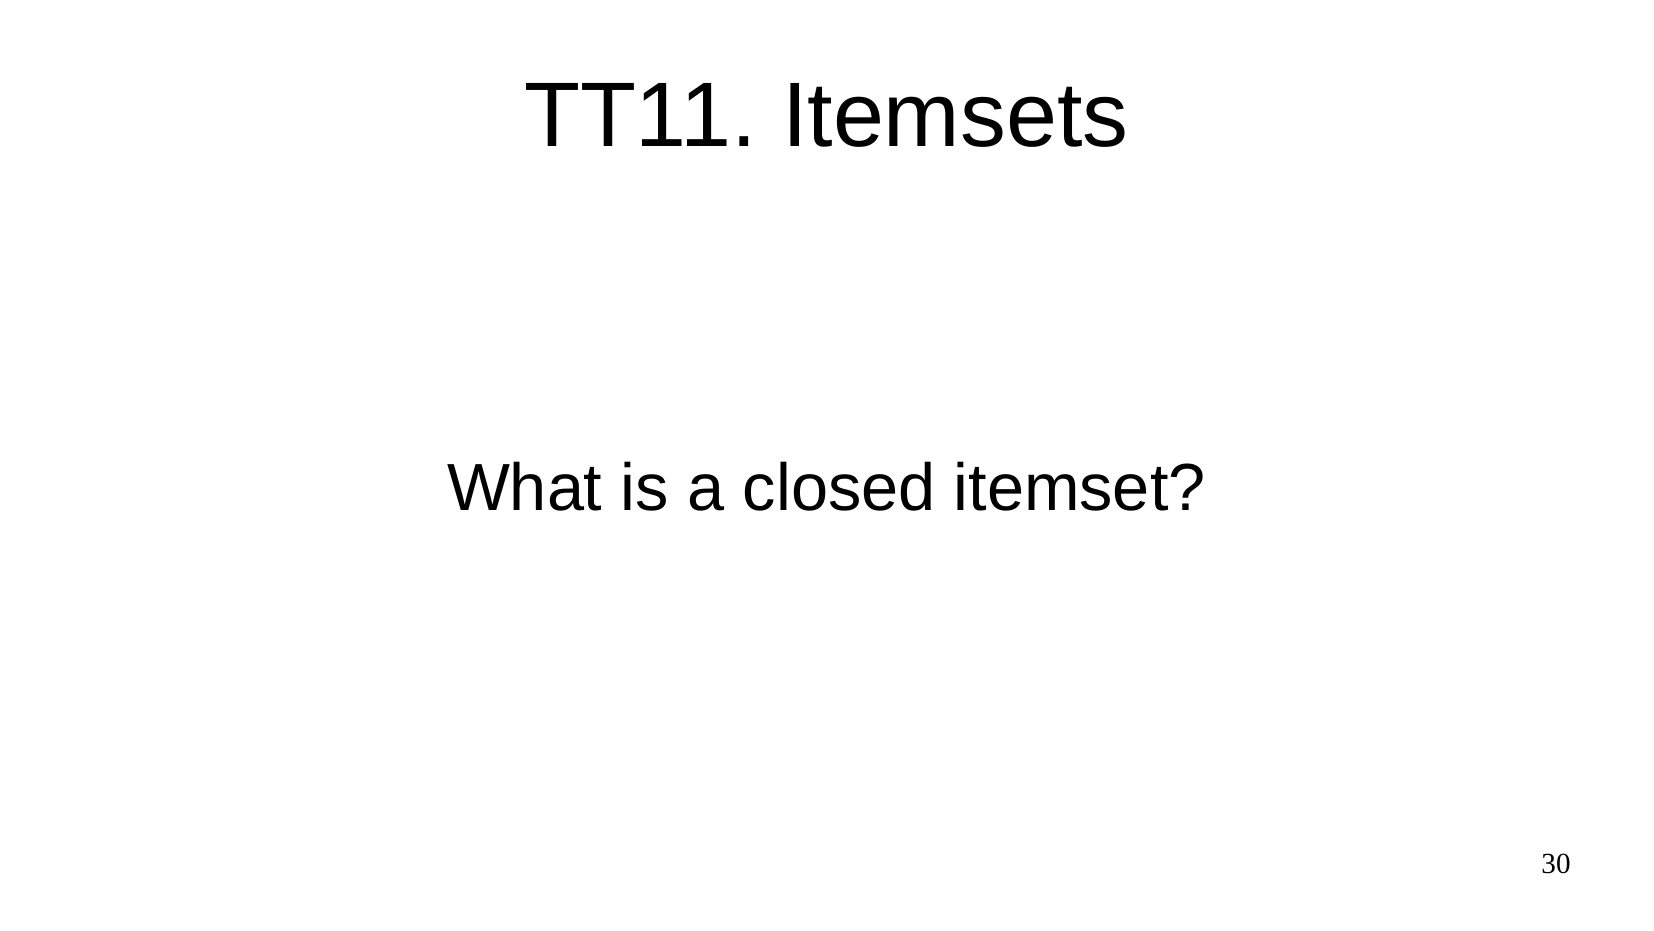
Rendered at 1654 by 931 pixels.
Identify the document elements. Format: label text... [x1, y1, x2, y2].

subtitle What is a closed itemset? [82, 217, 1571, 758]
title TT11. Itemsets [82, 37, 1571, 193]
